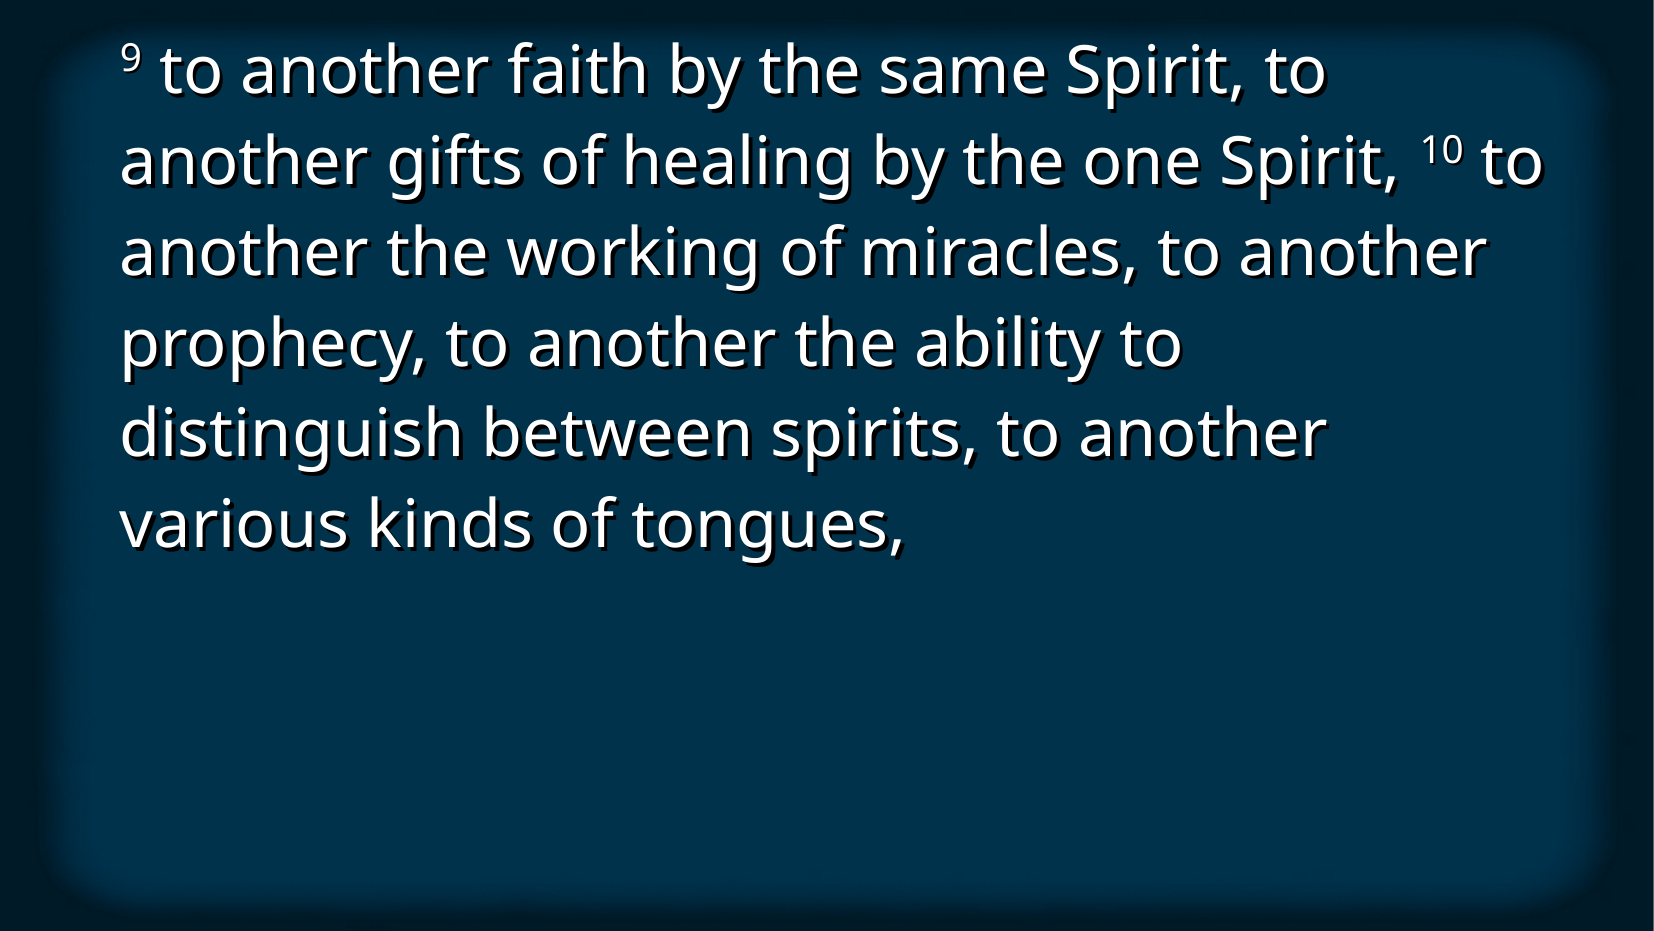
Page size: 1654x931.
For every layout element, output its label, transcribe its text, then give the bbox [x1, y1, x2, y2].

text_box 9 to another faith by the same Spirit, to another gifts of healing by the one Spirit, 10 to another the working of miracles, to another prophecy, to another the ability to distinguish between spirits, to another various kinds of tongues, [105, 15, 1561, 474]
picture [0, 0, 1654, 931]
